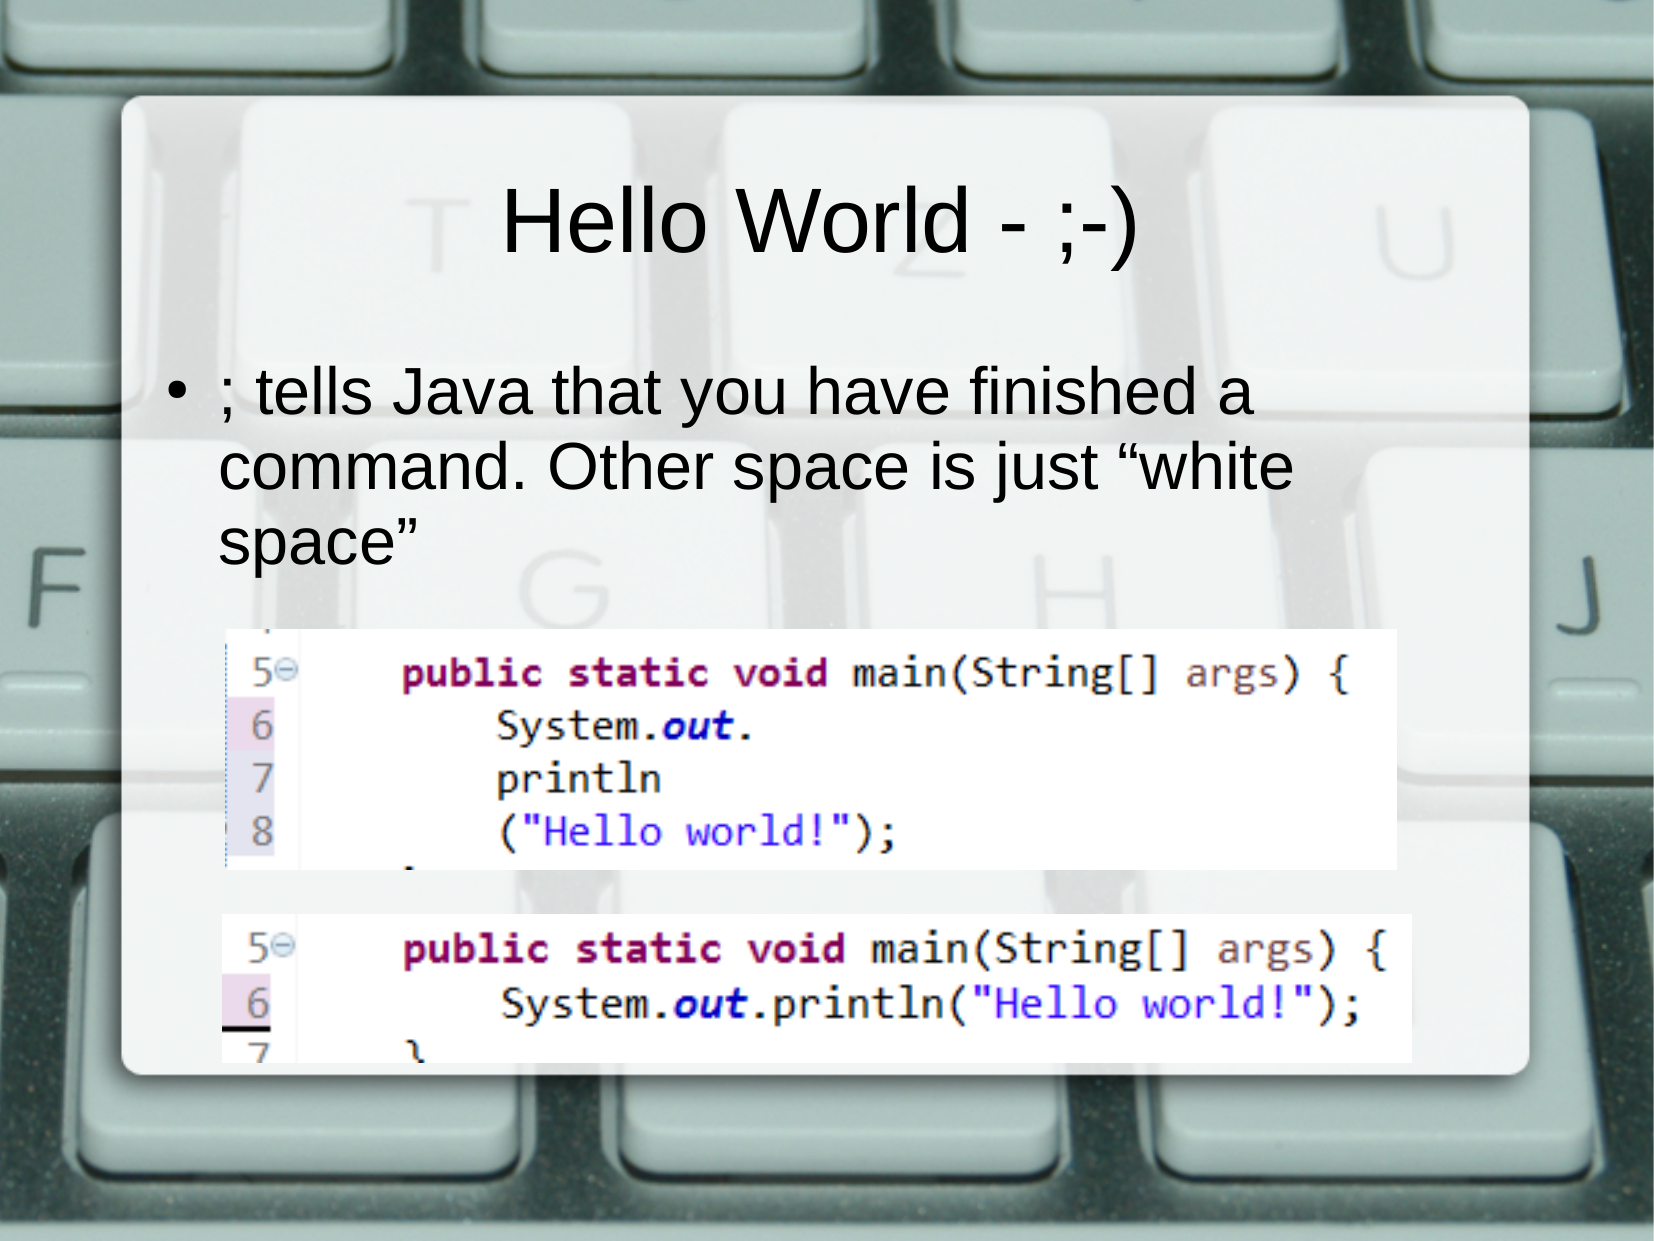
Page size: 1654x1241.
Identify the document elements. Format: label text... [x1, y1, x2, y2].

title Hello World - ;-) [135, 117, 1506, 325]
list ; tells Java that you have finished a command. Other space is just “white space” [147, 354, 1506, 1063]
picture [0, 0, 1654, 1241]
